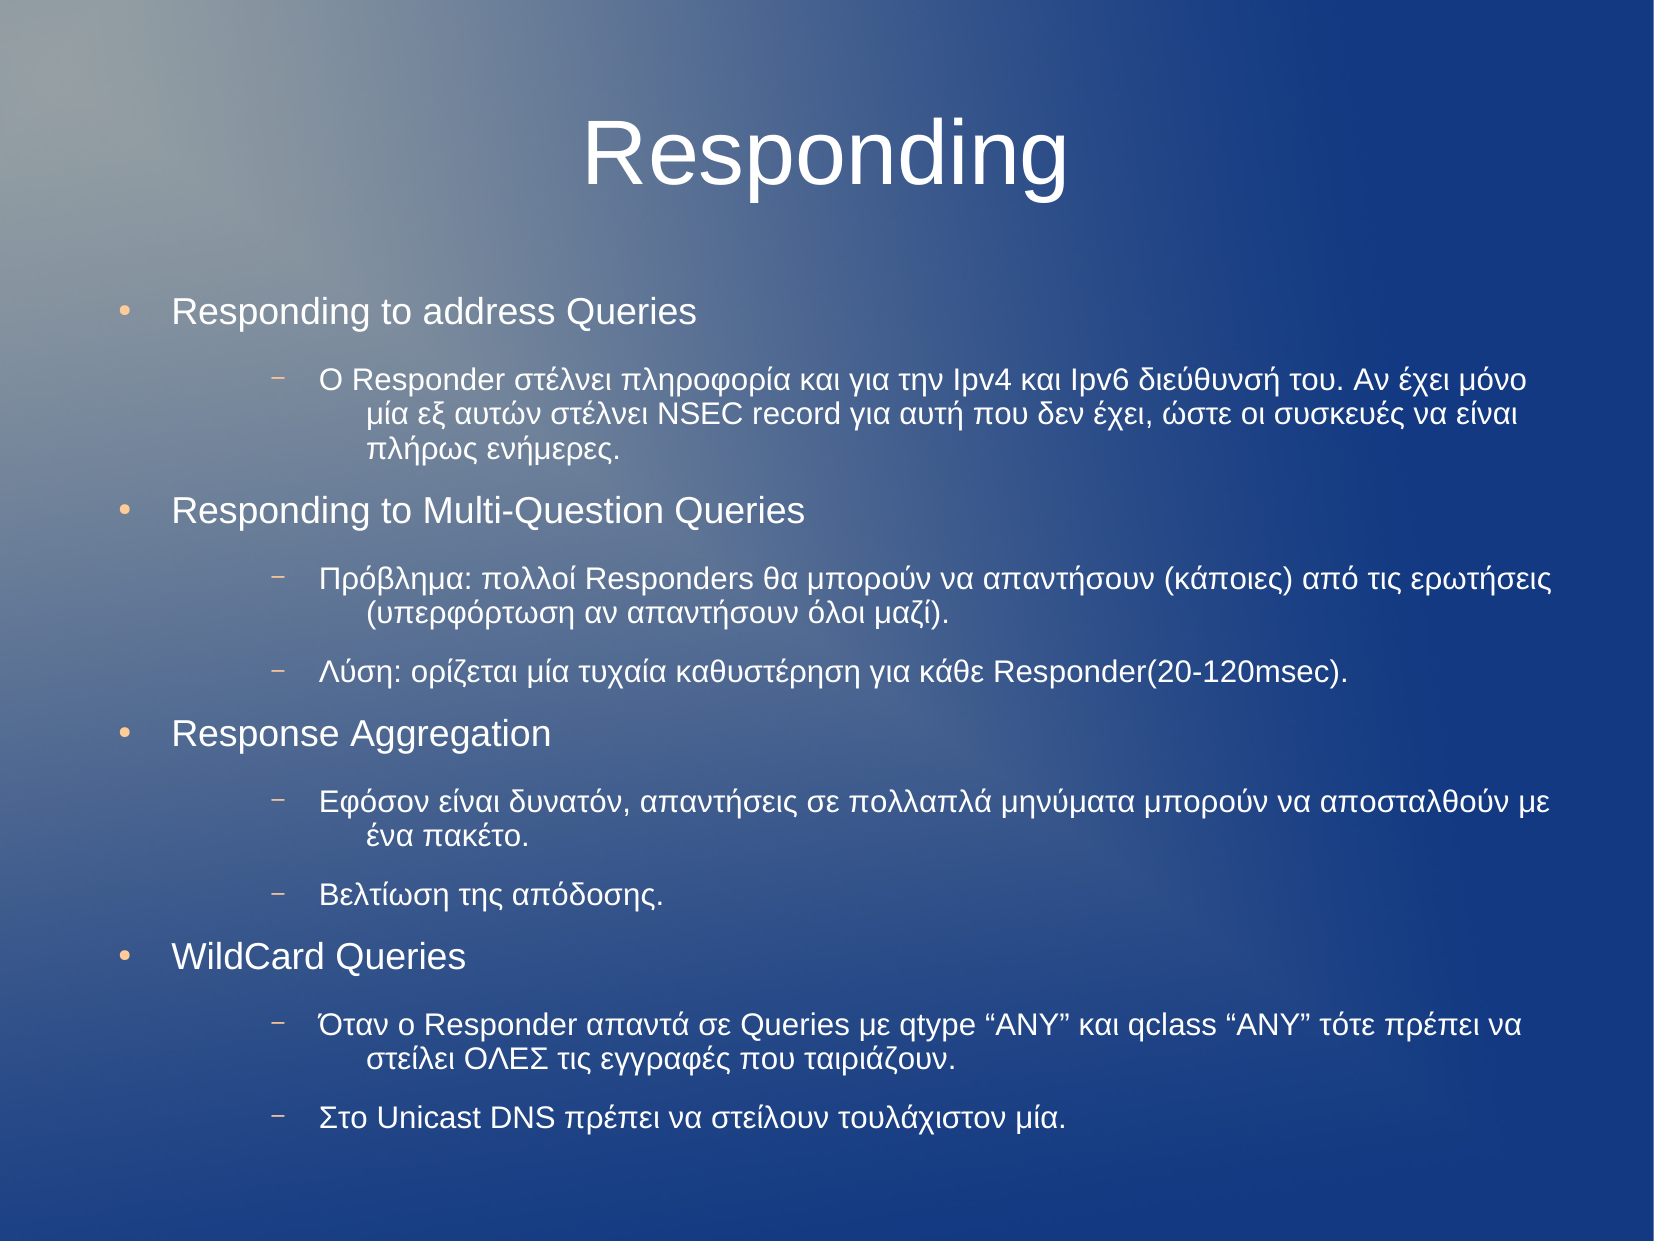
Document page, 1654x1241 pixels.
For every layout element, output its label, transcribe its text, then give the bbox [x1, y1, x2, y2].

list Responding to address Queries Ο Responder στέλνει πληροφορία και για την Ipv4 και Ipv6 διεύθυνσή του. Αν έχει μόνο μία εξ αυτών στέλνει NSEC record για αυτή που δεν έχει, ώστε οι συσκευές να είναι πλήρως ενήμερες. Responding to Multi-Question Queries Πρόβλημα: πολλοί Responders θα μπορούν να απαντήσουν (κάποιες) από τις ερωτήσεις (υπερφόρτωση αν απαντήσουν όλοι μαζί). Λύση: ορίζεται μία τυχαία καθυστέρηση για κάθε Responder(20-120msec). Response Aggregation Εφόσον είναι δυνατόν, απαντήσεις σε πολλαπλά μηνύματα μπορούν να αποσταλθούν με ένα πακέτο. Βελτίωση της απόδοσης. WildCard Queries Όταν ο Responder απαντά σε Queries με qtype “ANY” και qclass “ANY” τότε πρέπει να στείλει ΟΛΕΣ τις εγγραφές που ταιριάζουν. Στο Unicast DNS πρέπει να στείλουν τουλάχιστον μία. [82, 290, 1571, 1135]
title Responding [82, 49, 1571, 257]
picture [0, 0, 1654, 1241]
